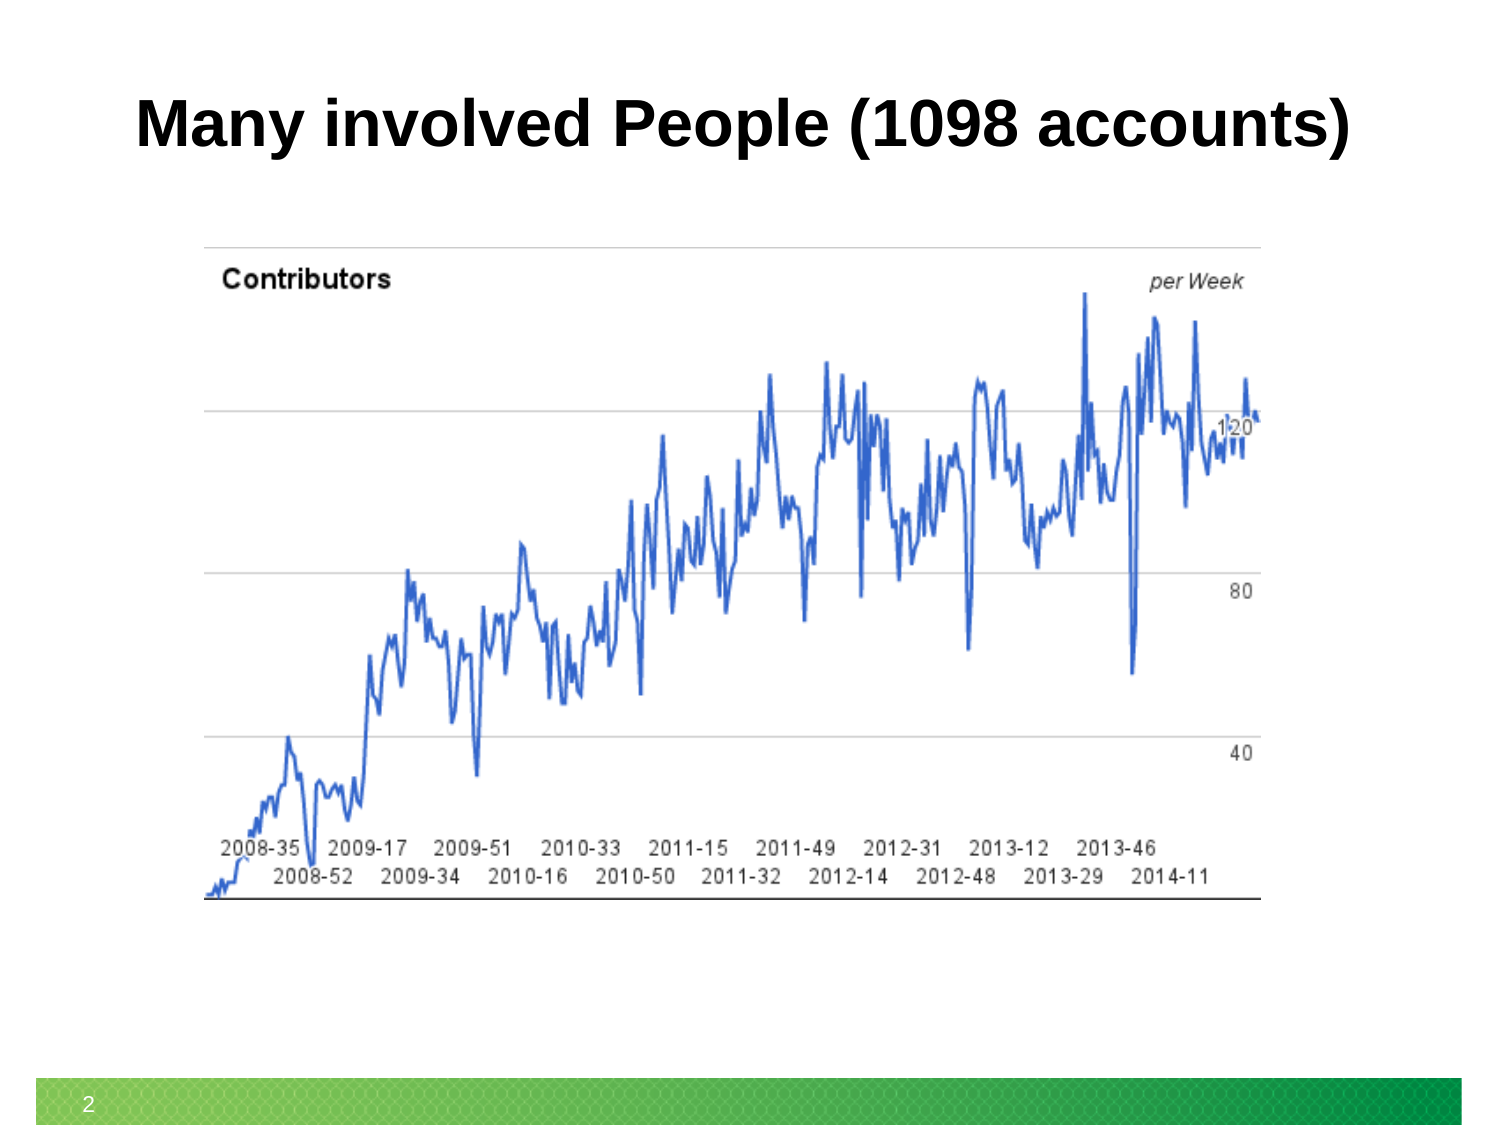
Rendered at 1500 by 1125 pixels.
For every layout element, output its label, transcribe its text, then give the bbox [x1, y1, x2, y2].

picture [36, 1078, 1462, 1125]
title Many involved People (1098 accounts) [135, 41, 1372, 204]
picture [204, 247, 1261, 901]
